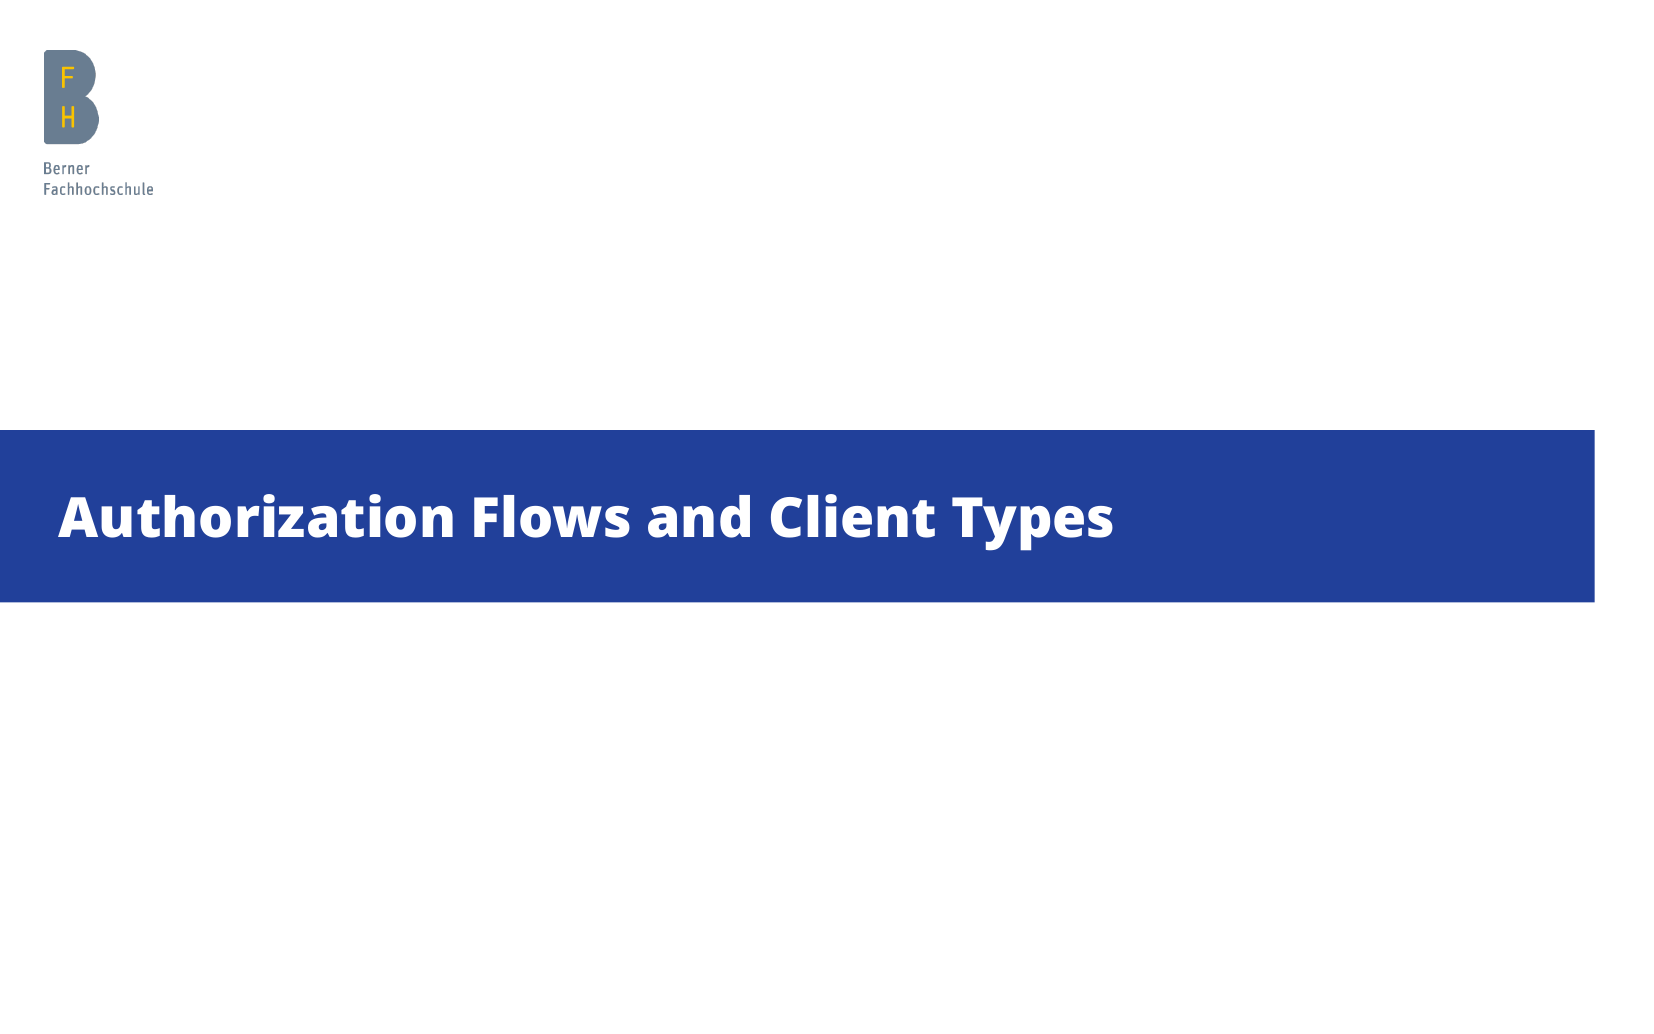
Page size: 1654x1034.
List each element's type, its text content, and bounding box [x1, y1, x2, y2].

title Authorization Flows and Client Types [58, 454, 1595, 578]
picture [44, 50, 153, 195]
